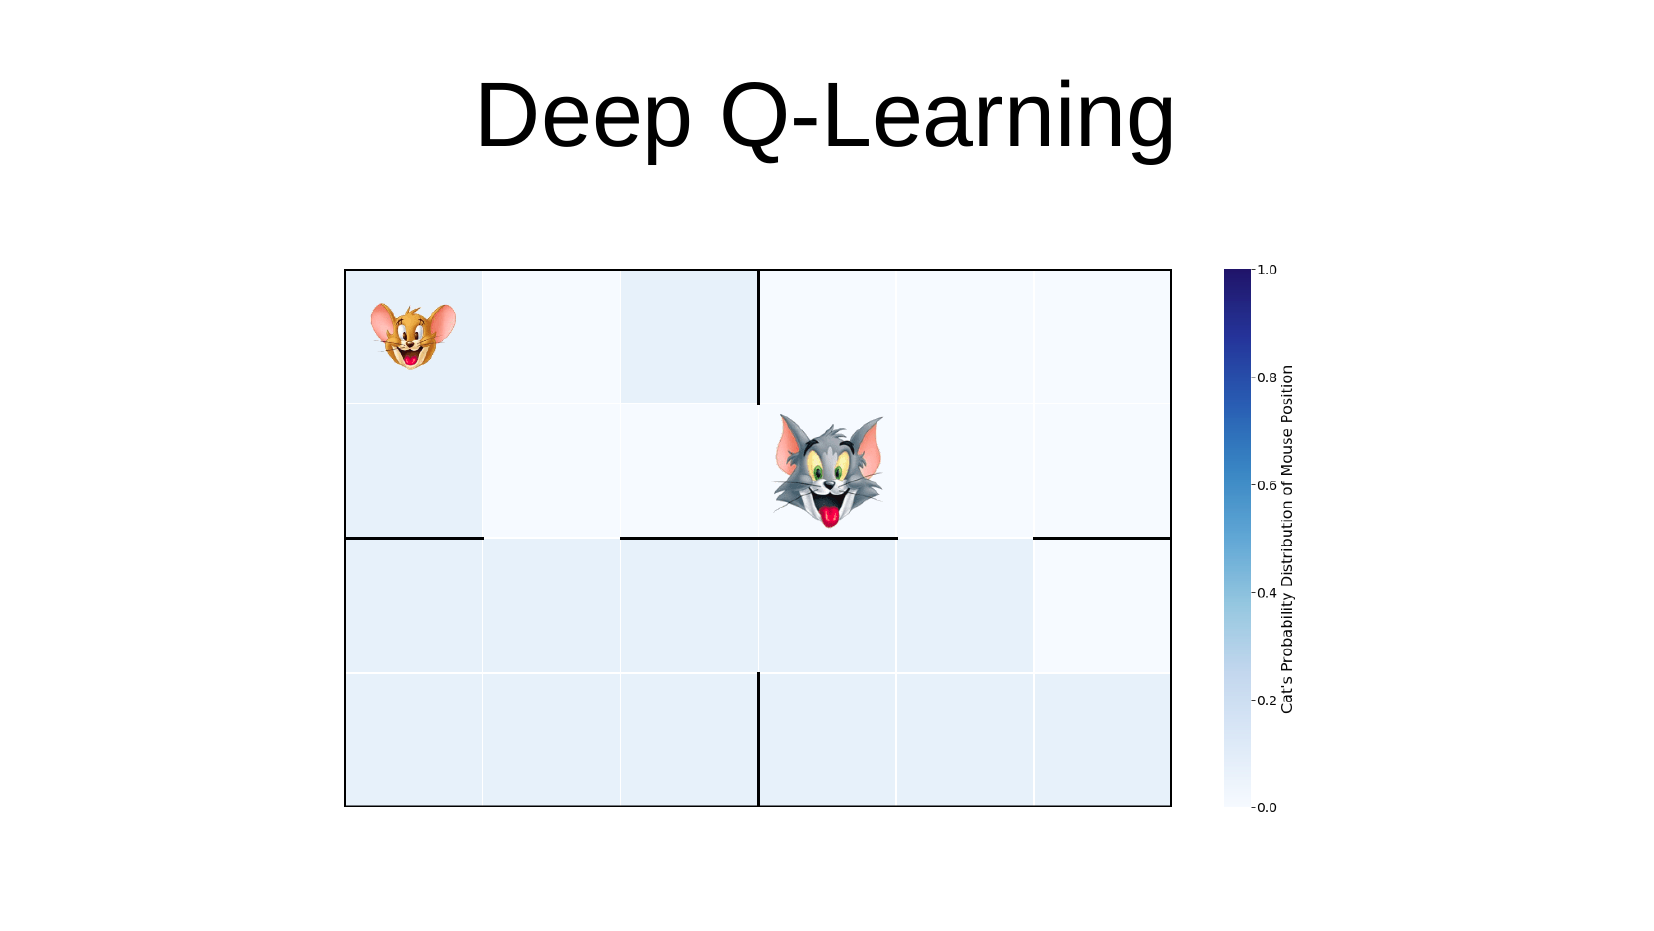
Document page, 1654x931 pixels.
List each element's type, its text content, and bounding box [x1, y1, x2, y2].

picture [177, 183, 1512, 896]
title Deep Q-Learning [82, 37, 1571, 193]
